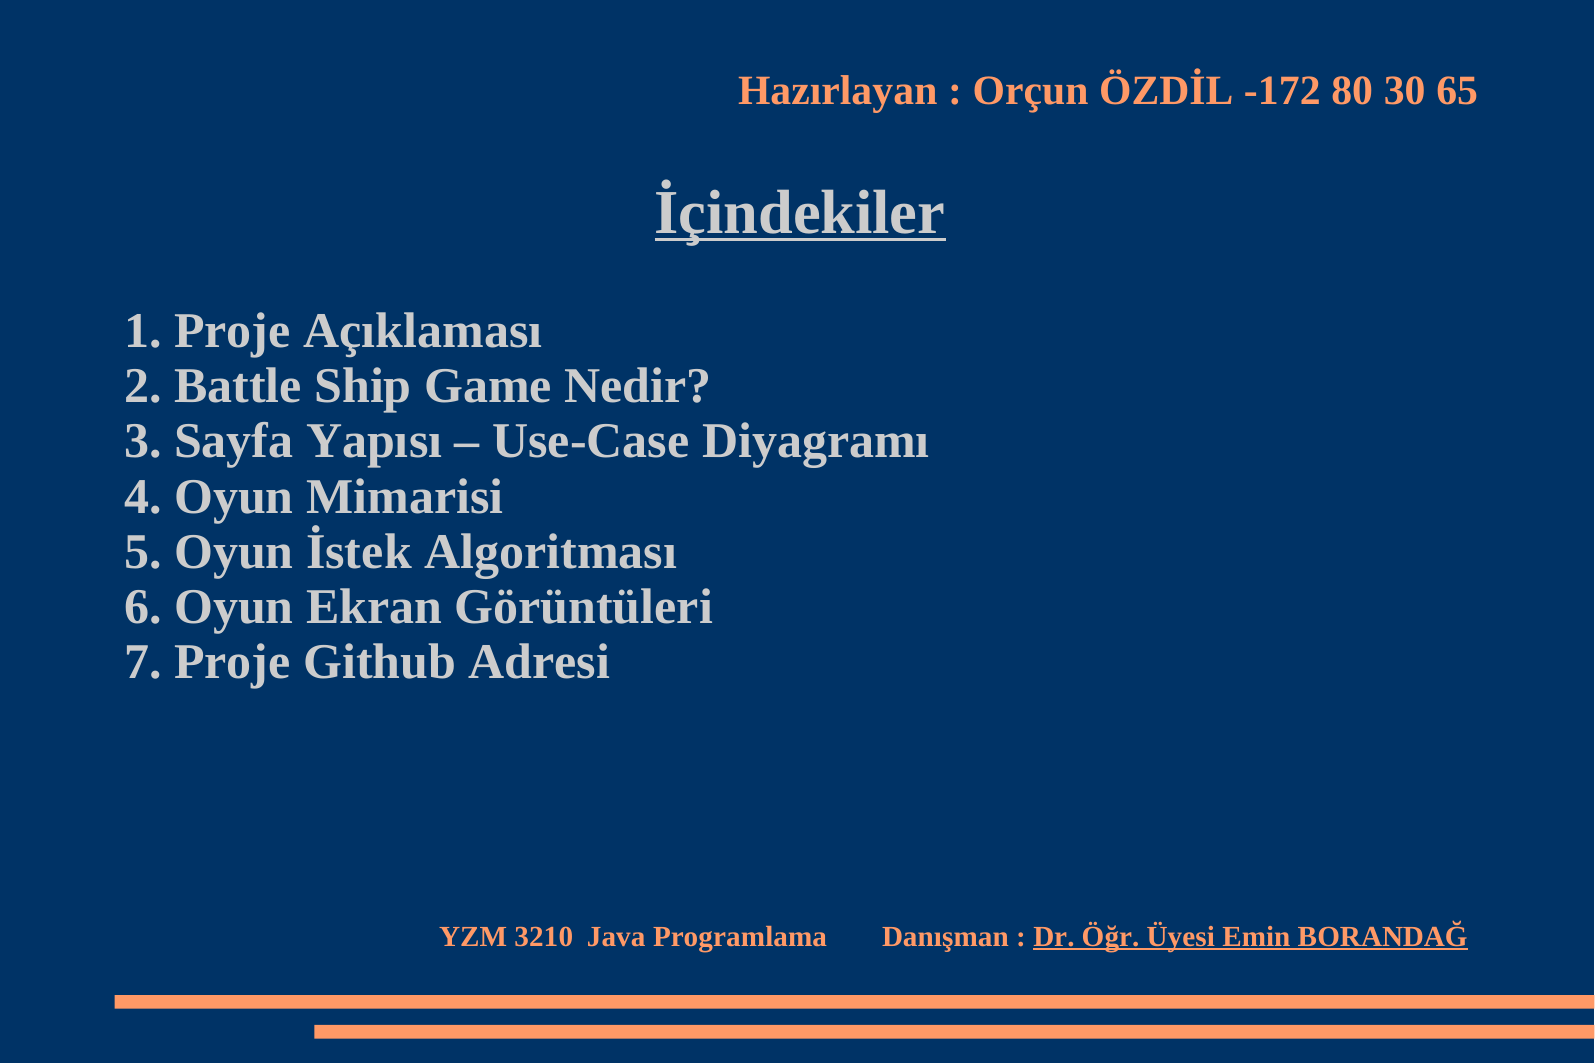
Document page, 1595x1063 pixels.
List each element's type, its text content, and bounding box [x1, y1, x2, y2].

title YZM 3210 Java Programlama Danışman : Dr. Öğr. Üyesi Emin BORANDAĞ [106, 885, 1468, 988]
subtitle İçindekiler 1. Proje Açıklaması 2. Battle Ship Game Nedir? 3. Sayfa Yapısı – Use-Case Diyagramı 4. Oyun Mimarisi 5. Oyun İstek Algoritması 6. Oyun Ekran Görüntüleri 7. Proje Github Adresi [106, 156, 1495, 851]
title Hazırlayan : Orçun ÖZDİL -172 80 30 65 [117, 39, 1479, 142]
